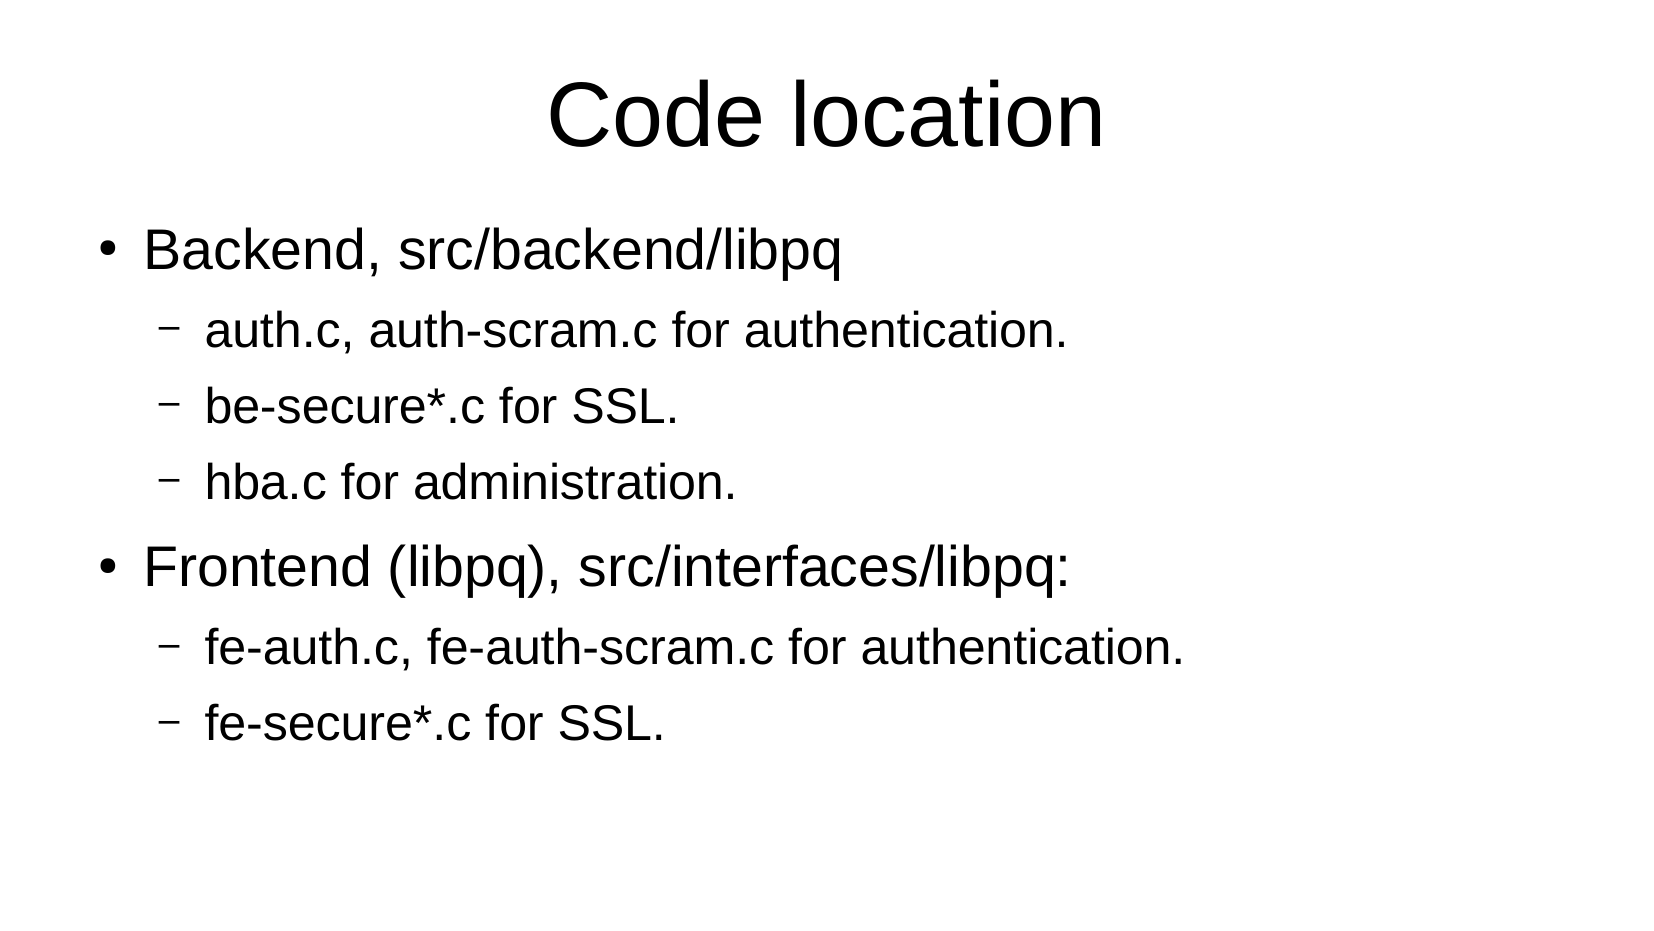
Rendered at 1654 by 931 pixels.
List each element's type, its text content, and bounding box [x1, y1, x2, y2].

title Code location [82, 37, 1571, 193]
list Backend, src/backend/libpq auth.c, auth-scram.c for authentication. be-secure*.c for SSL. hba.c for administration. Frontend (libpq), src/interfaces/libpq: fe-auth.c, fe-auth-scram.c for authentication. fe-secure*.c for SSL. [82, 217, 1571, 758]
